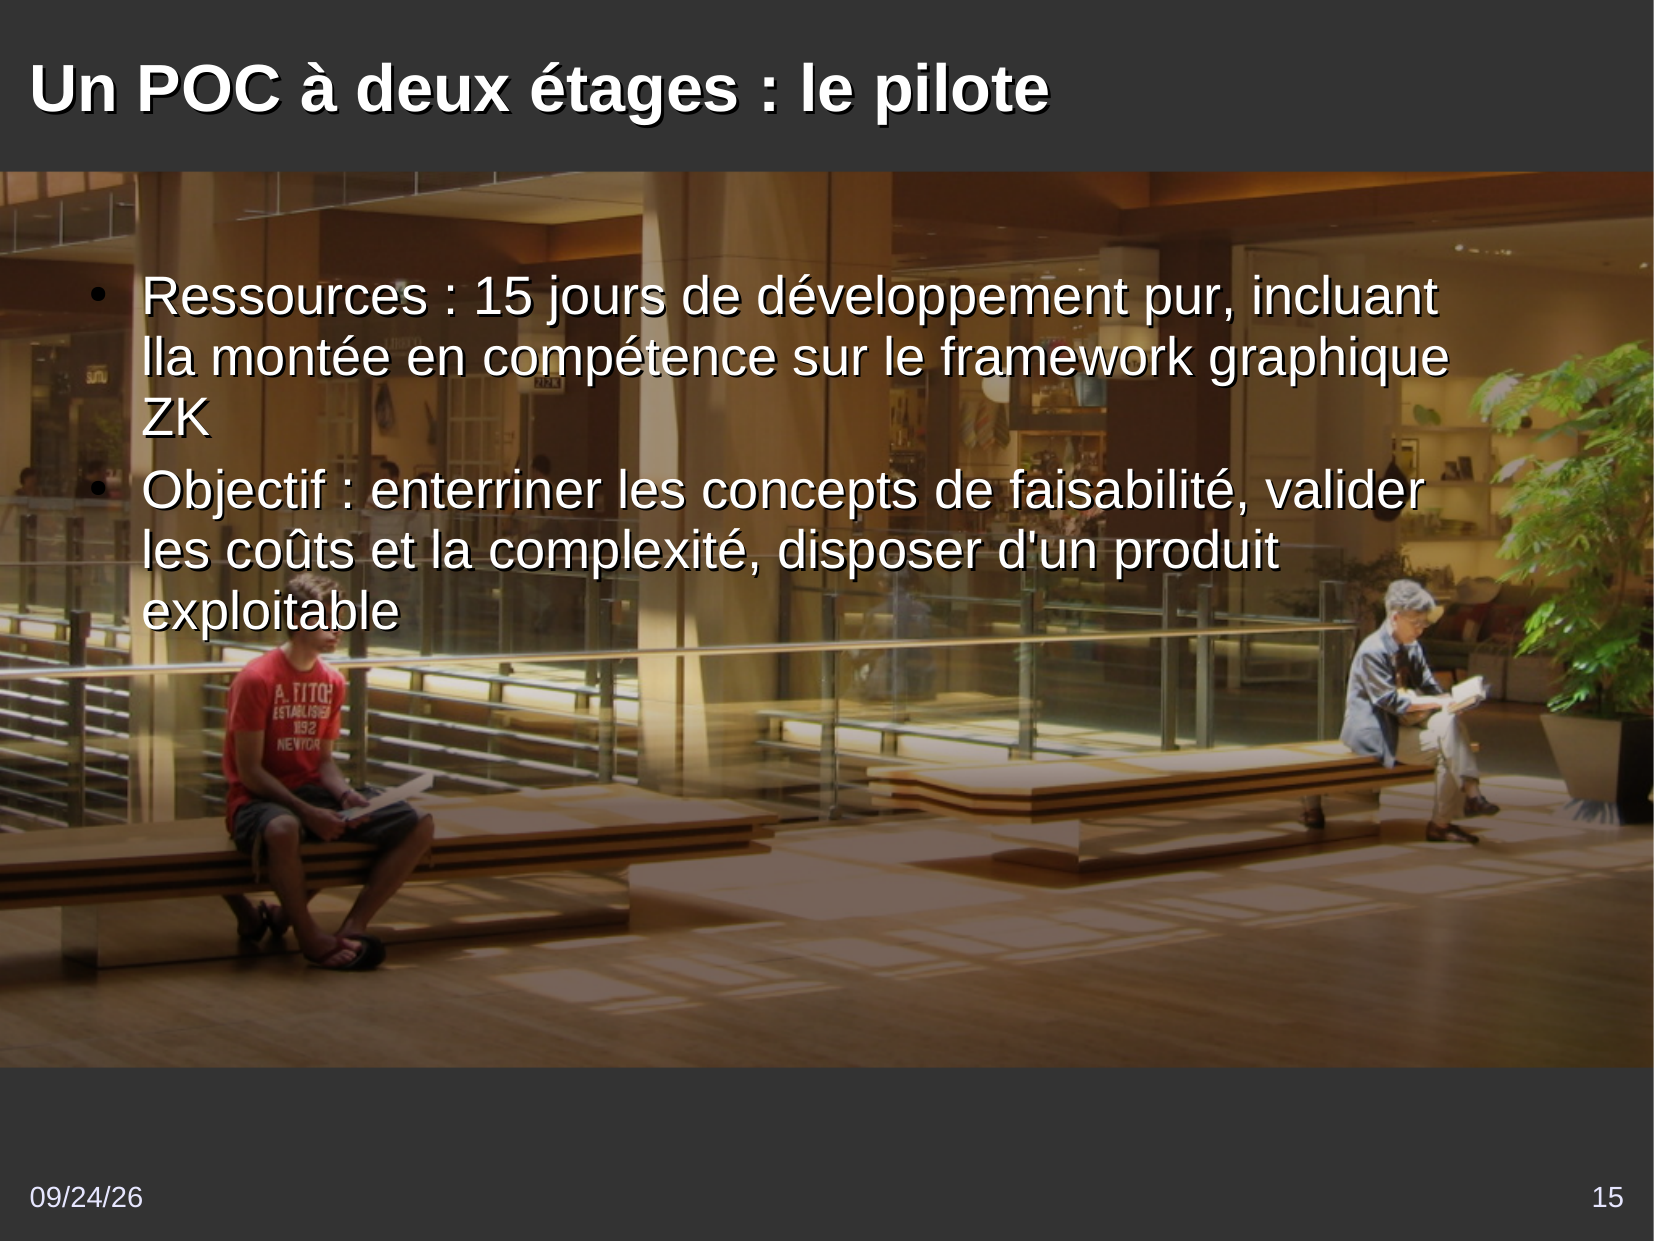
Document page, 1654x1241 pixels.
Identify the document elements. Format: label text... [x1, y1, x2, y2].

title Un POC à deux étages : le pilote [29, 0, 1506, 178]
list Ressources : 15 jours de développement pur, incluant lla montée en compétence sur le framework graphique ZK Objectif : enterriner les concepts de faisabilité, valider les coûts et la complexité, disposer d'un produit exploitable [0, 265, 1477, 641]
picture [0, 0, 1654, 1241]
